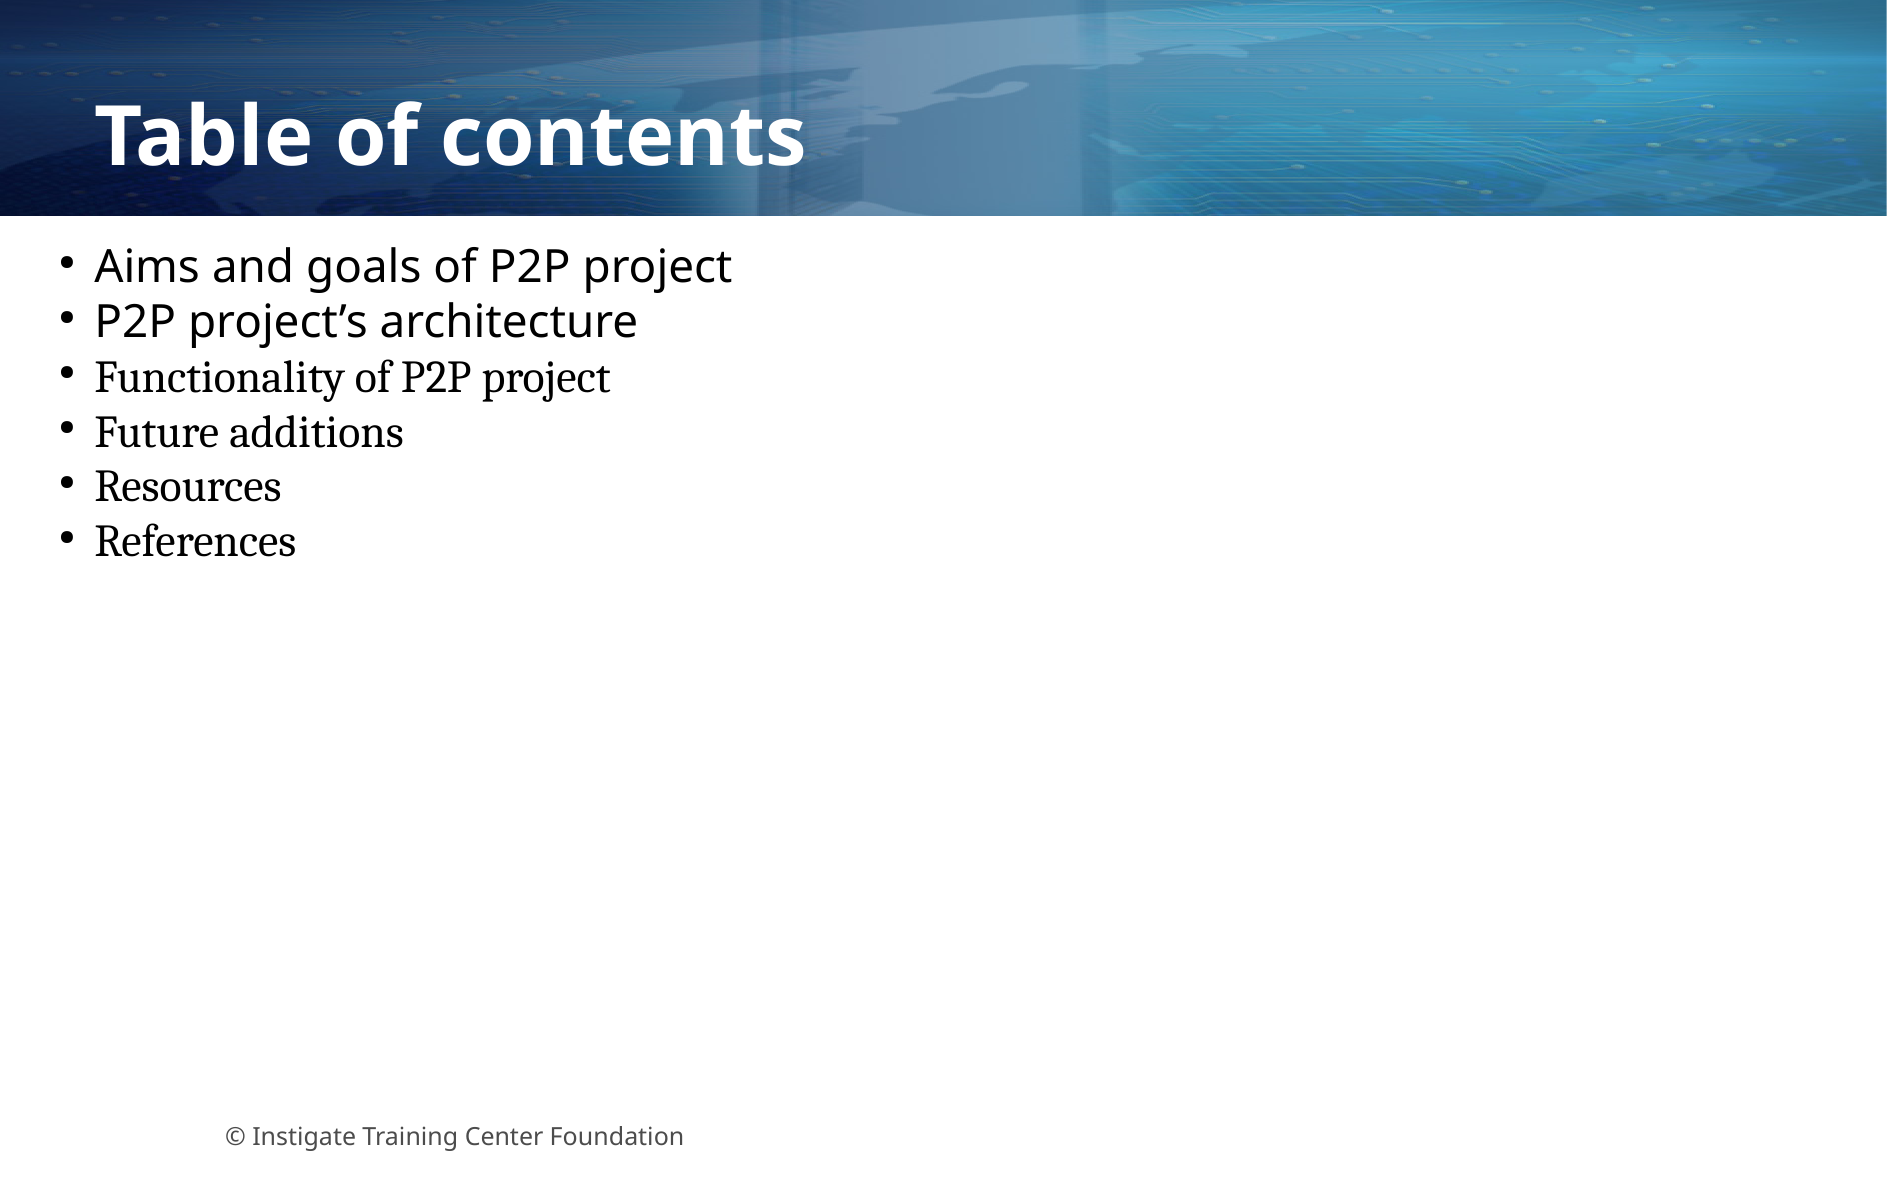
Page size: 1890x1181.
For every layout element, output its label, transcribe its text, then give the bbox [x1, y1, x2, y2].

picture [0, 0, 1887, 216]
text_box Table of contents [94, 47, 1793, 217]
text_box Aims and goals of P2P project P2P project’s architecture Functionality of P2P project Future additions Resources References [58, 236, 1831, 1016]
